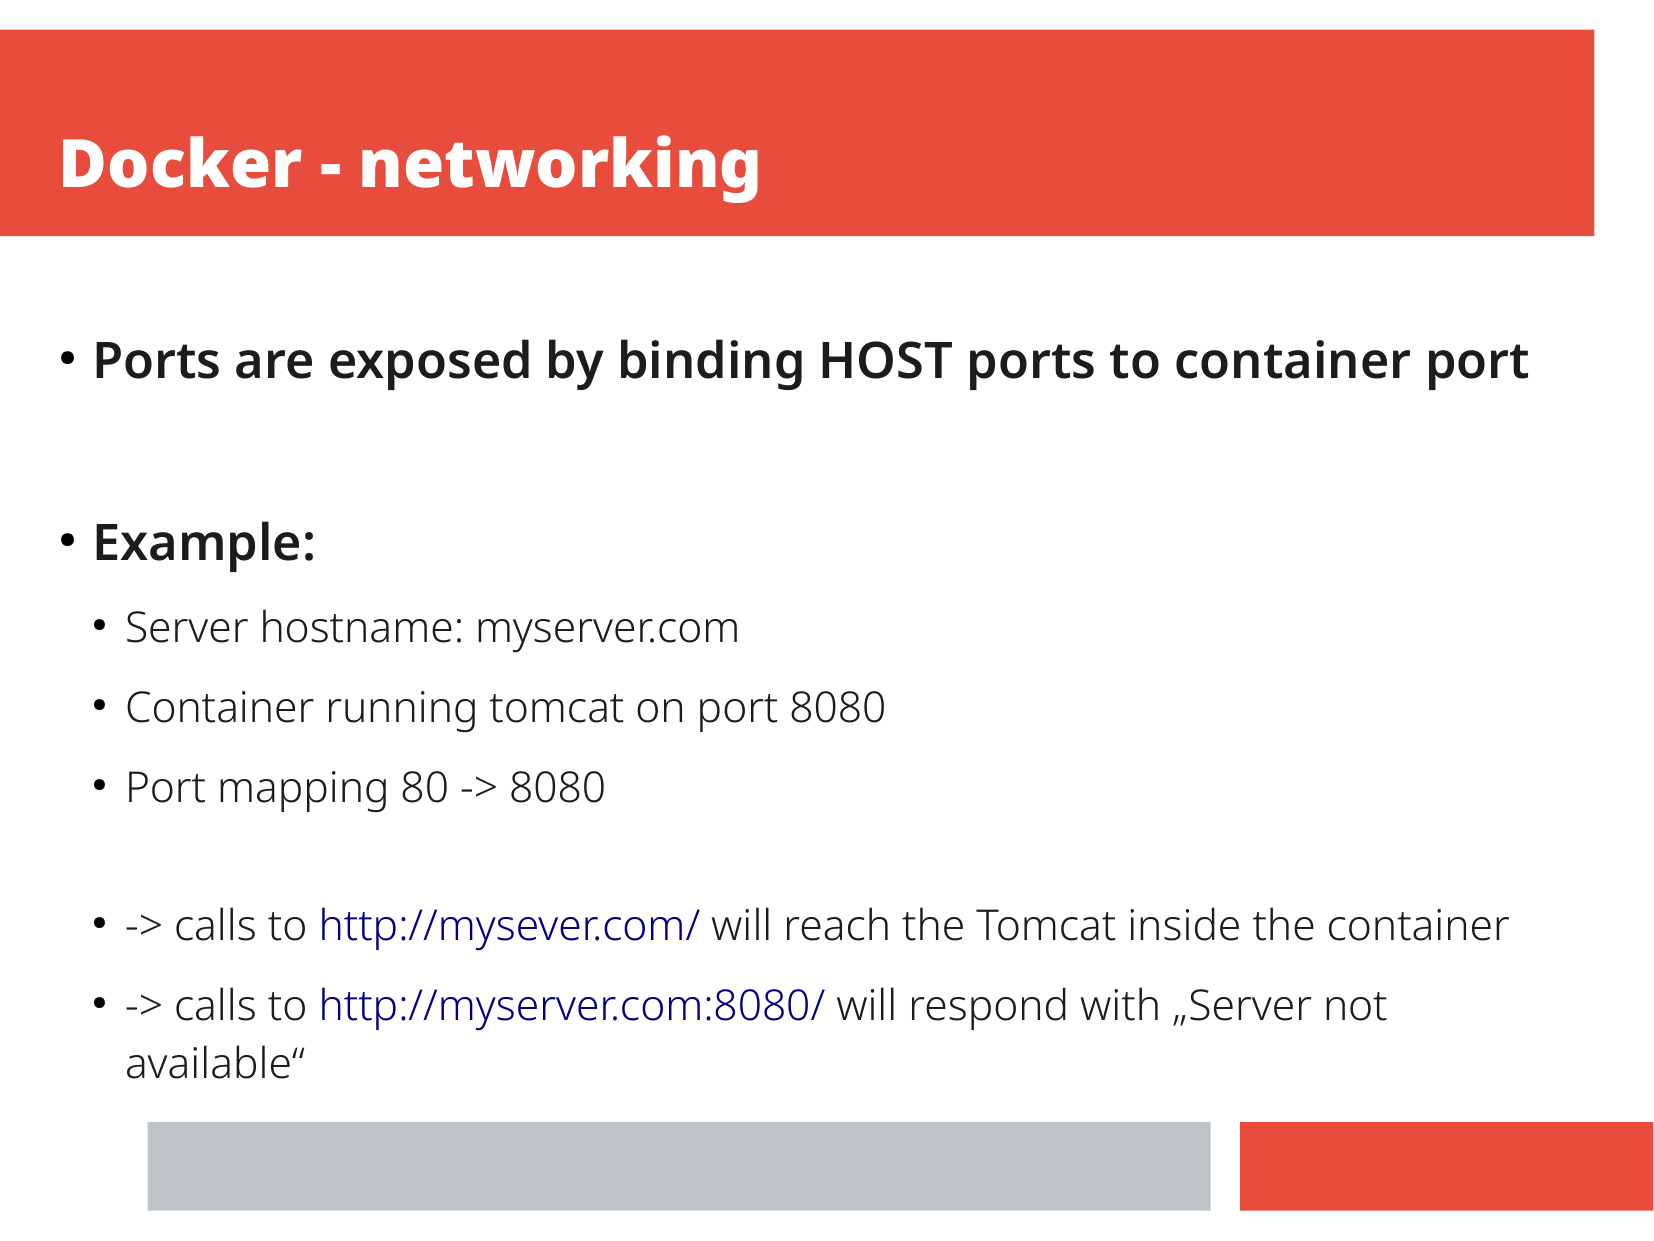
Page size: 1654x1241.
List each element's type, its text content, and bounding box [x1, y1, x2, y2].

list Ports are exposed by binding HOST ports to container port Example: Server hostname: myserver.com Container running tomcat on port 8080 Port mapping 80 -> 8080 -> calls to http://mysever.com/ will reach the Tomcat inside the container -> calls to http://myserver.com:8080/ will respond with „Server not available“ [59, 324, 1565, 1093]
title Docker - networking [59, 59, 1595, 207]
